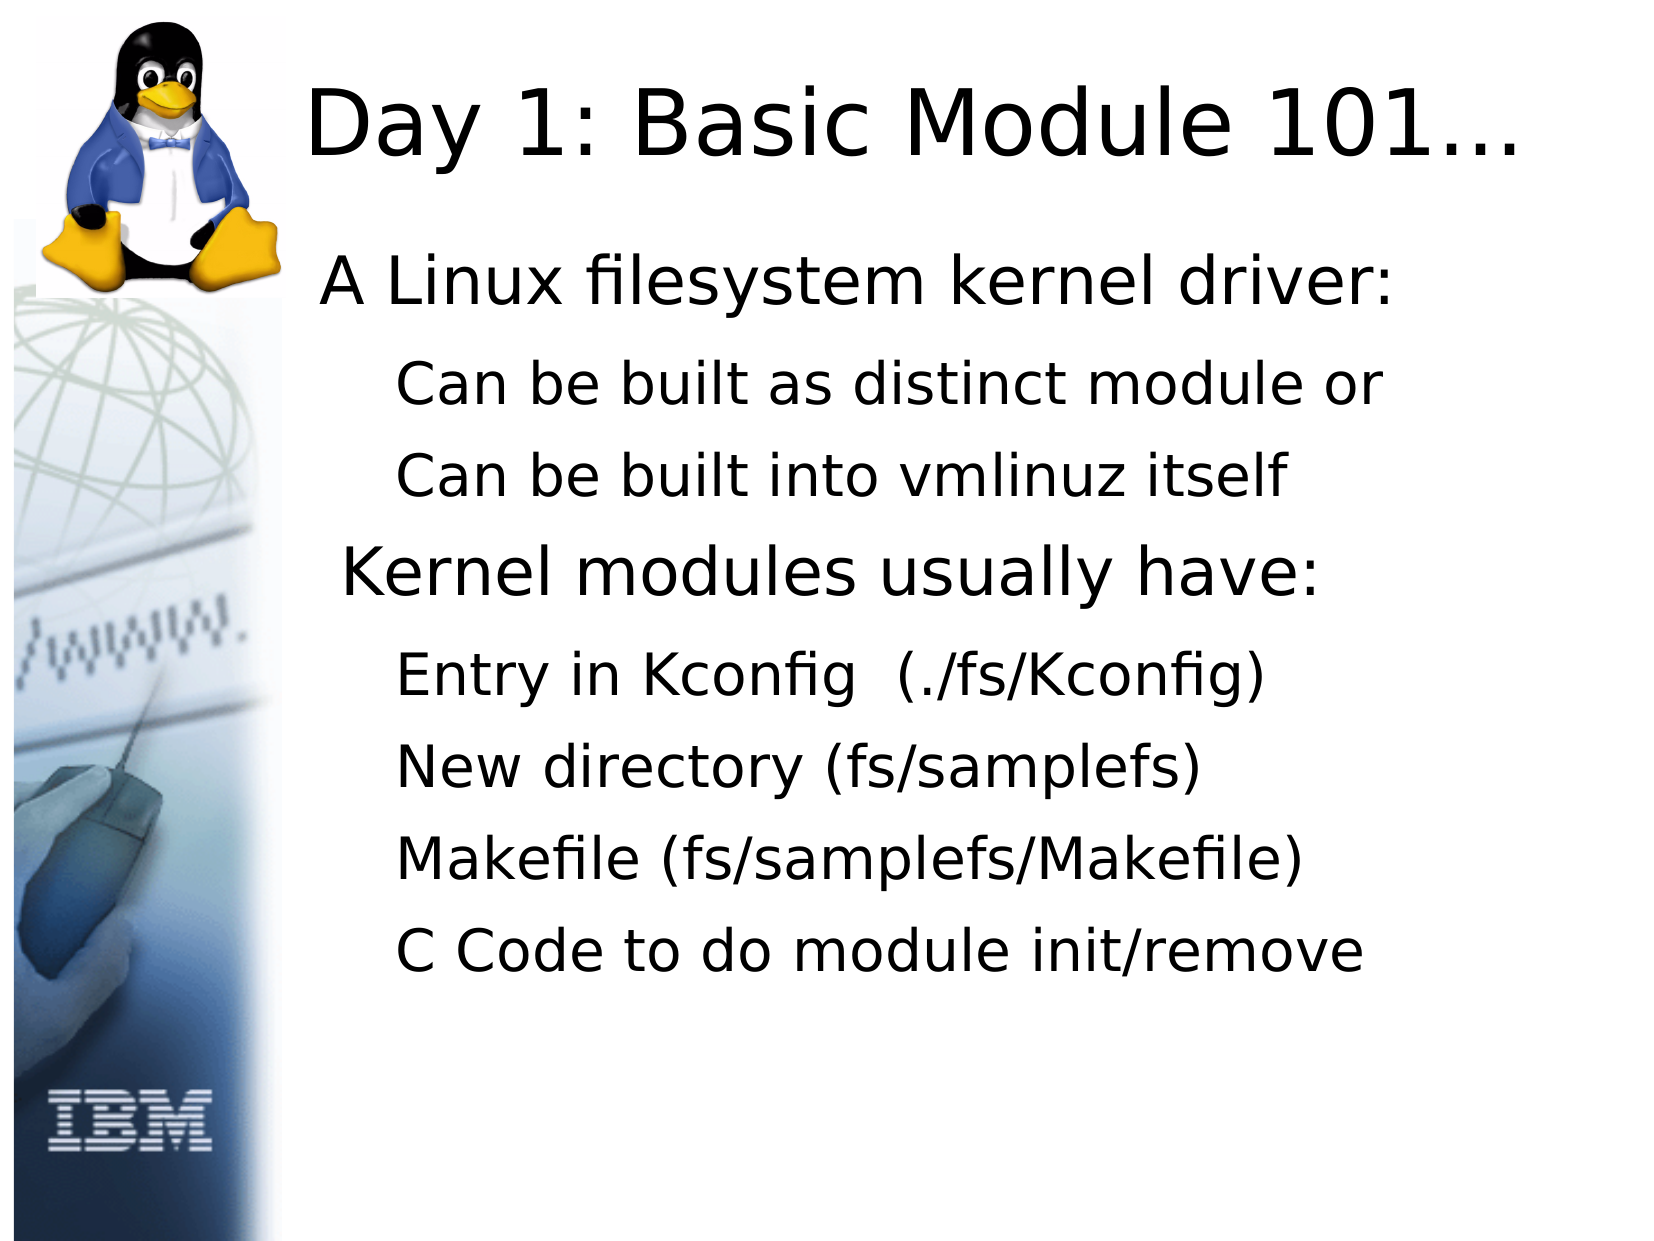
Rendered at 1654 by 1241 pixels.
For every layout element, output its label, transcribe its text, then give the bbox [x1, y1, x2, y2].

list A Linux filesystem kernel driver: Can be built as distinct module or Can be built into vmlinuz itself Kernel modules usually have: Entry in Kconfig (./fs/Kconfig) New directory (fs/samplefs) Makefile (fs/samplefs/Makefile) C Code to do module init/remove [301, 243, 1520, 1182]
title Day 1: Basic Module 101... [301, 39, 1528, 209]
